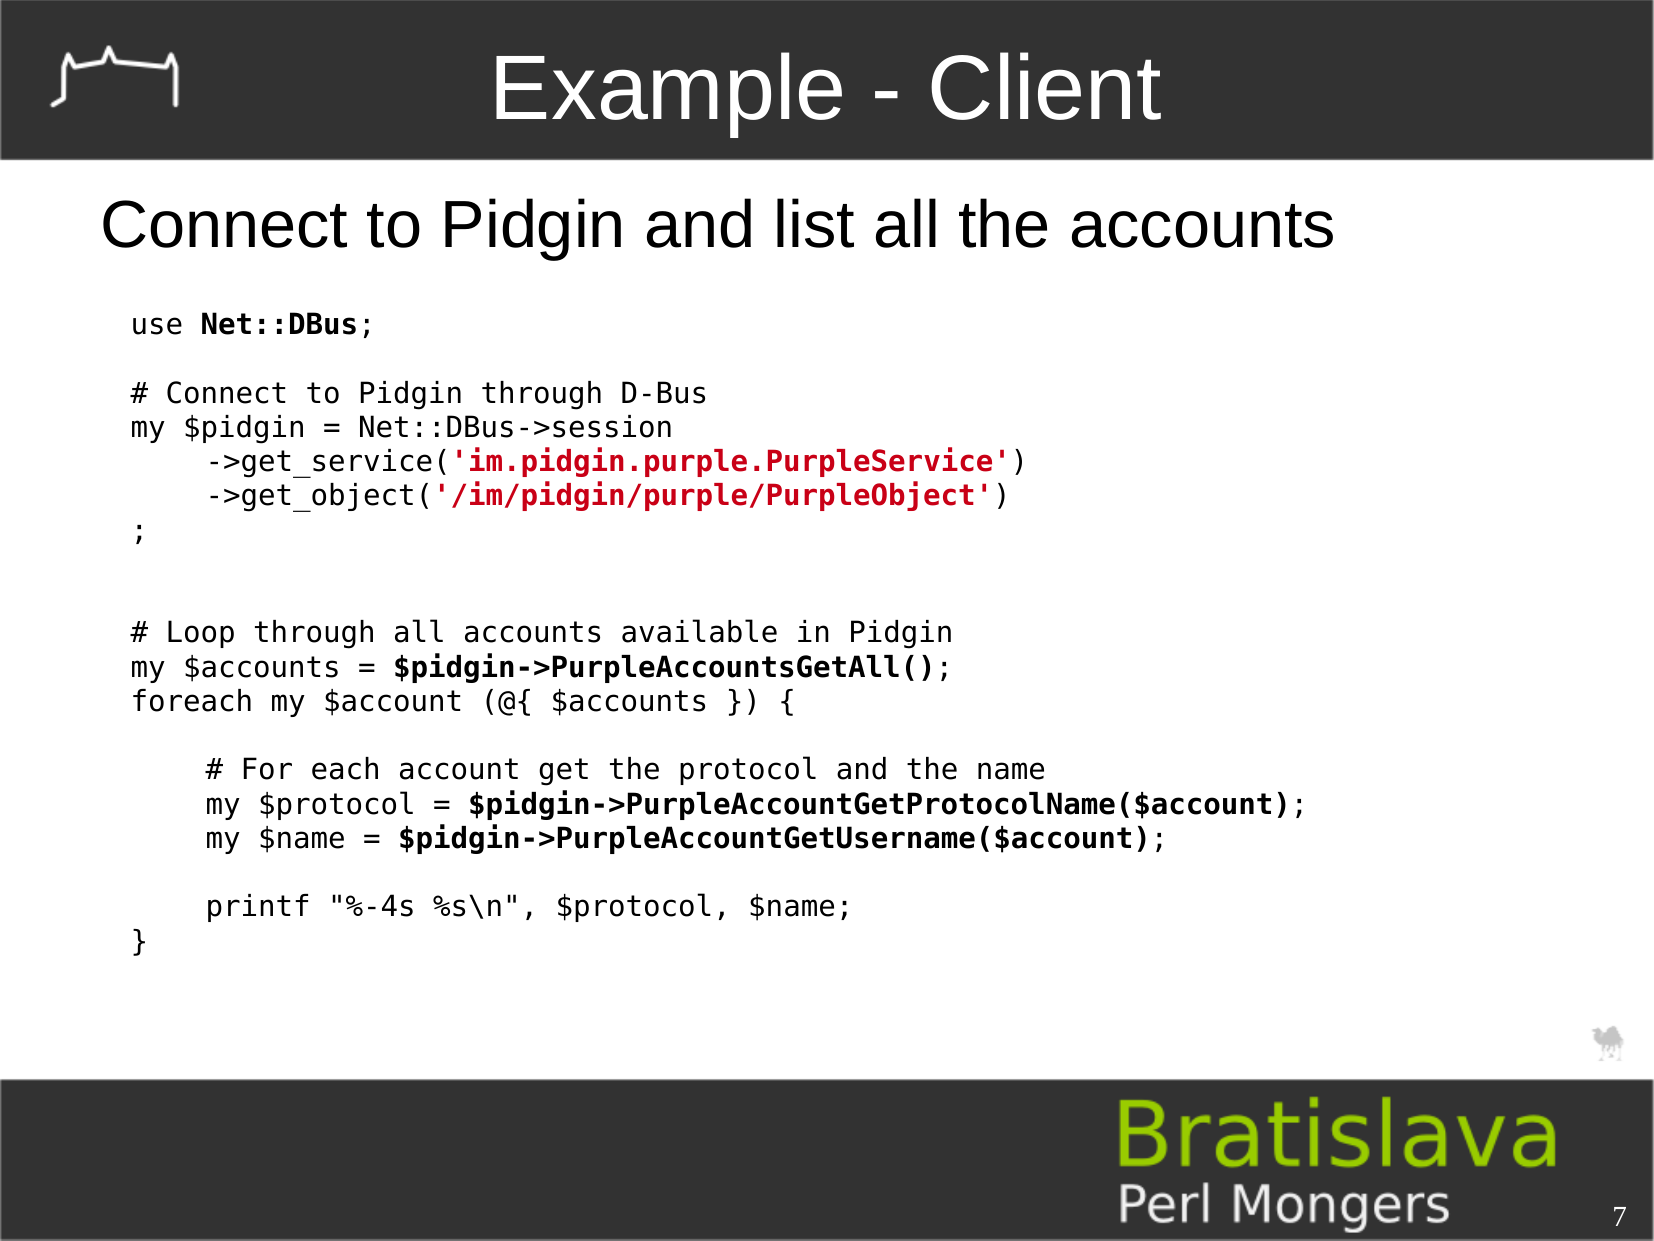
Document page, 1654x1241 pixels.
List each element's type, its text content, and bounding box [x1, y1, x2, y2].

list Connect to Pidgin and list all the accounts [82, 187, 1576, 263]
title Example - Client [76, 36, 1577, 140]
text_box use Net::DBus; # Connect to Pidgin through D-Bus my $pidgin = Net::DBus->session ->get_service('im.pidgin.purple.PurpleService') ->get_object('/im/pidgin/purple/PurpleObject') ; # Loop through all accounts available in Pidgin my $accounts = $pidgin->PurpleAccountsGetAll(); foreach my $account (@{ $accounts }) { # For each account get the protocol and the name my $protocol = $pidgin->PurpleAccountGetProtocolName($account); my $name = $pidgin->PurpleAccountGetUsername($account); printf "%-4s %s\n", $protocol, $name; } [115, 300, 1538, 966]
picture [0, 0, 1654, 1241]
